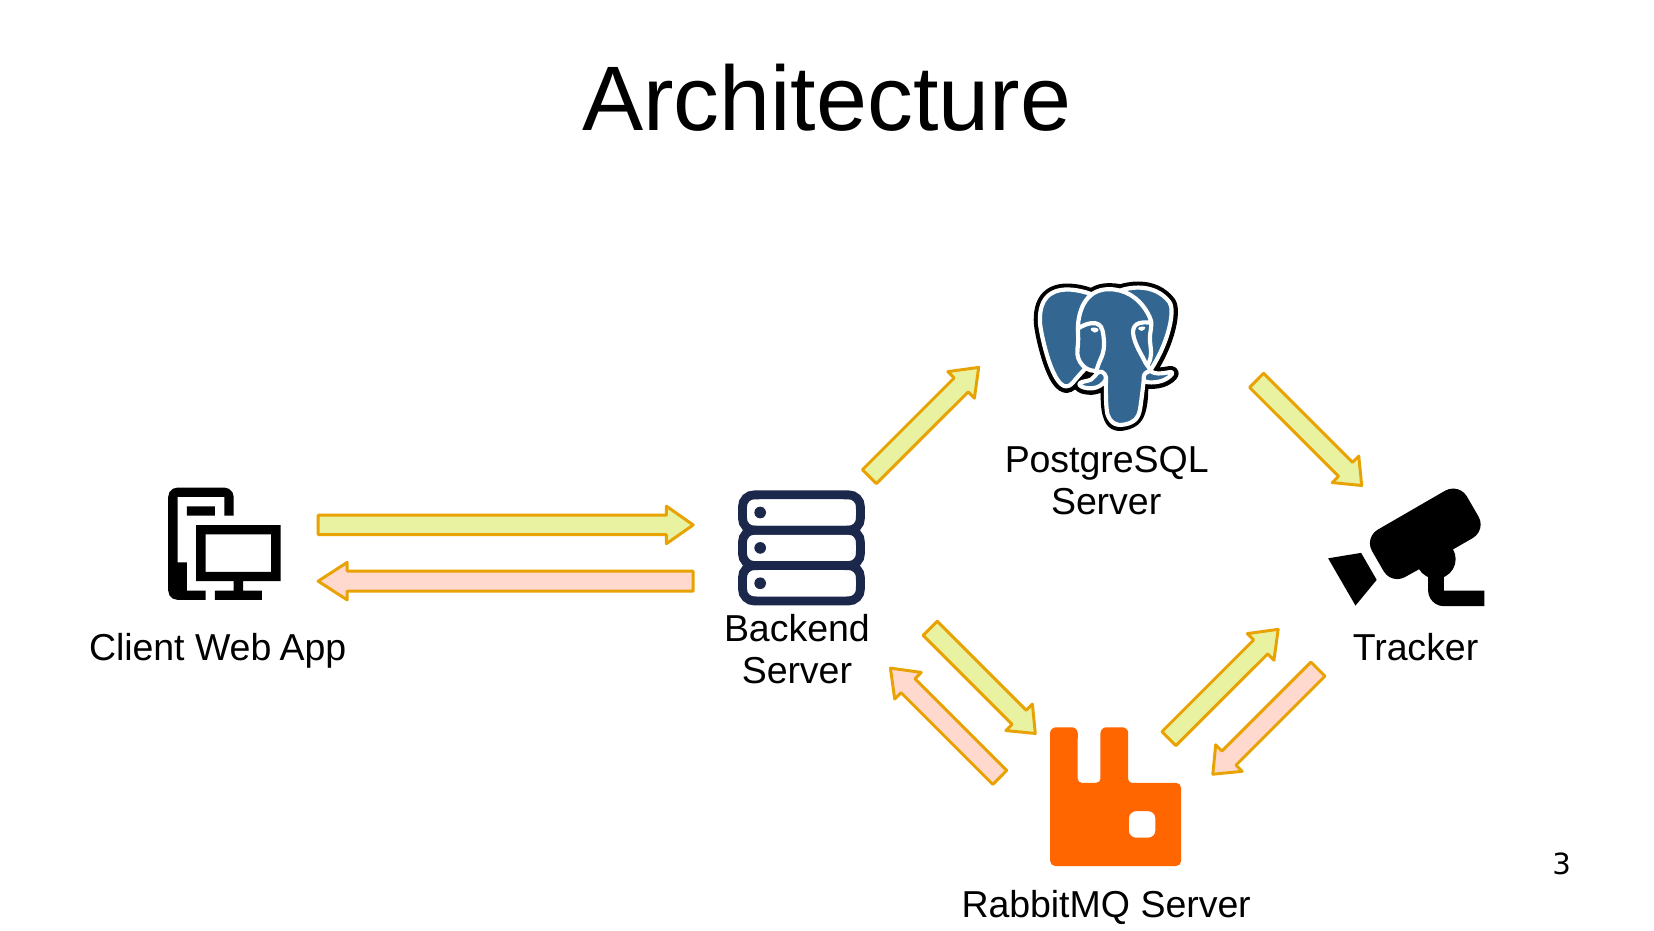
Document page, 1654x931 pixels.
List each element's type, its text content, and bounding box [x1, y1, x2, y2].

picture [1050, 727, 1182, 867]
text_box [318, 506, 694, 544]
text_box [1249, 373, 1362, 486]
picture [149, 468, 300, 618]
text_box Tracker [1293, 618, 1538, 694]
text_box [862, 367, 979, 484]
text_box Backend Server [675, 600, 919, 699]
text_box Client Web App [74, 618, 375, 694]
text_box [890, 668, 1007, 785]
text_box [923, 621, 1036, 734]
picture [1312, 449, 1501, 638]
picture [1031, 281, 1182, 431]
picture [730, 477, 873, 600]
text_box [318, 562, 694, 600]
text_box RabbitMQ Server [937, 876, 1276, 931]
text_box [1161, 629, 1279, 746]
title Architecture [472, 10, 1182, 188]
text_box [1212, 662, 1326, 775]
text_box PostgreSQL Server [937, 431, 1276, 531]
